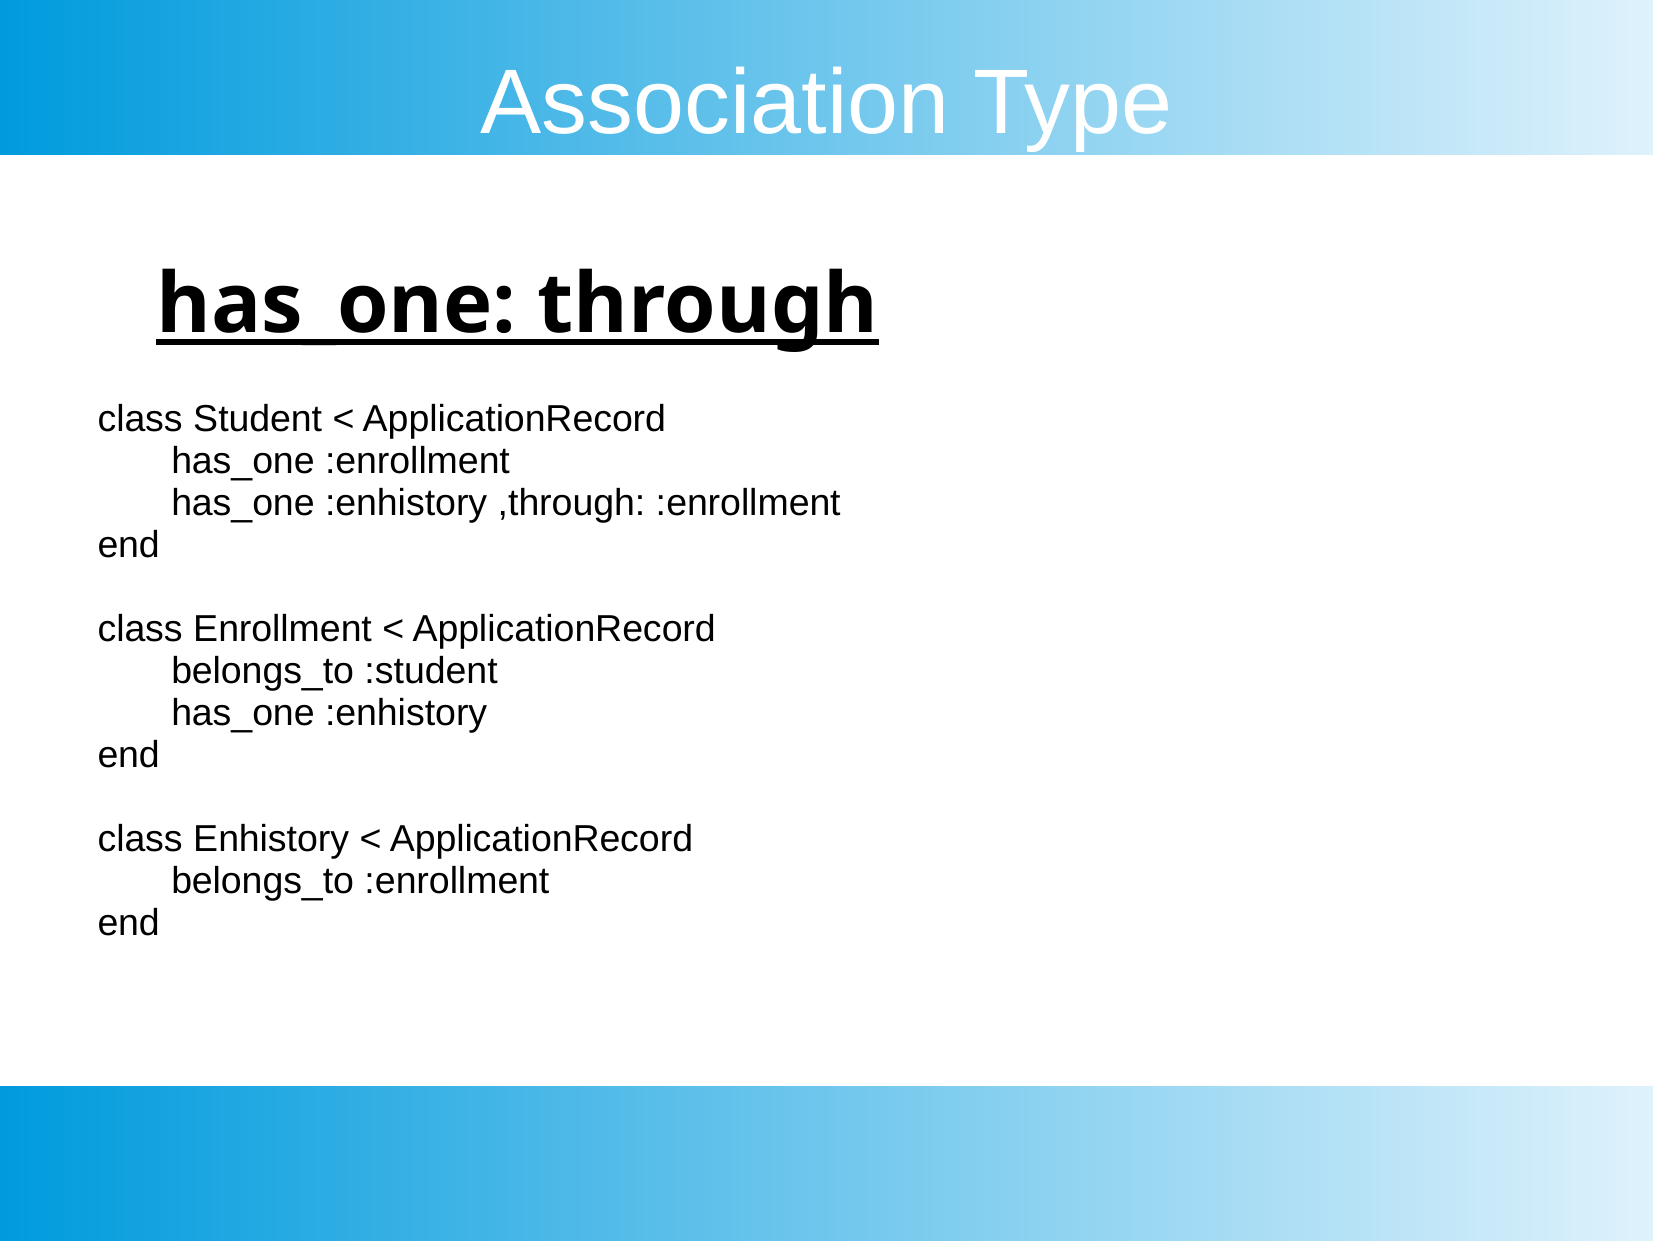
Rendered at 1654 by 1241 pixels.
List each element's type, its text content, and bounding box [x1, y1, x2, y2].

text_box has_one: through [141, 236, 832, 362]
text_box class Student < ApplicationRecord has_one :enrollment has_one :enhistory ,through: :enrollment end class Enrollment < ApplicationRecord belongs_to :student has_one :enhistory end class Enhistory < ApplicationRecord belongs_to :enrollment end [82, 389, 1300, 993]
title Association Type [82, 49, 1571, 155]
